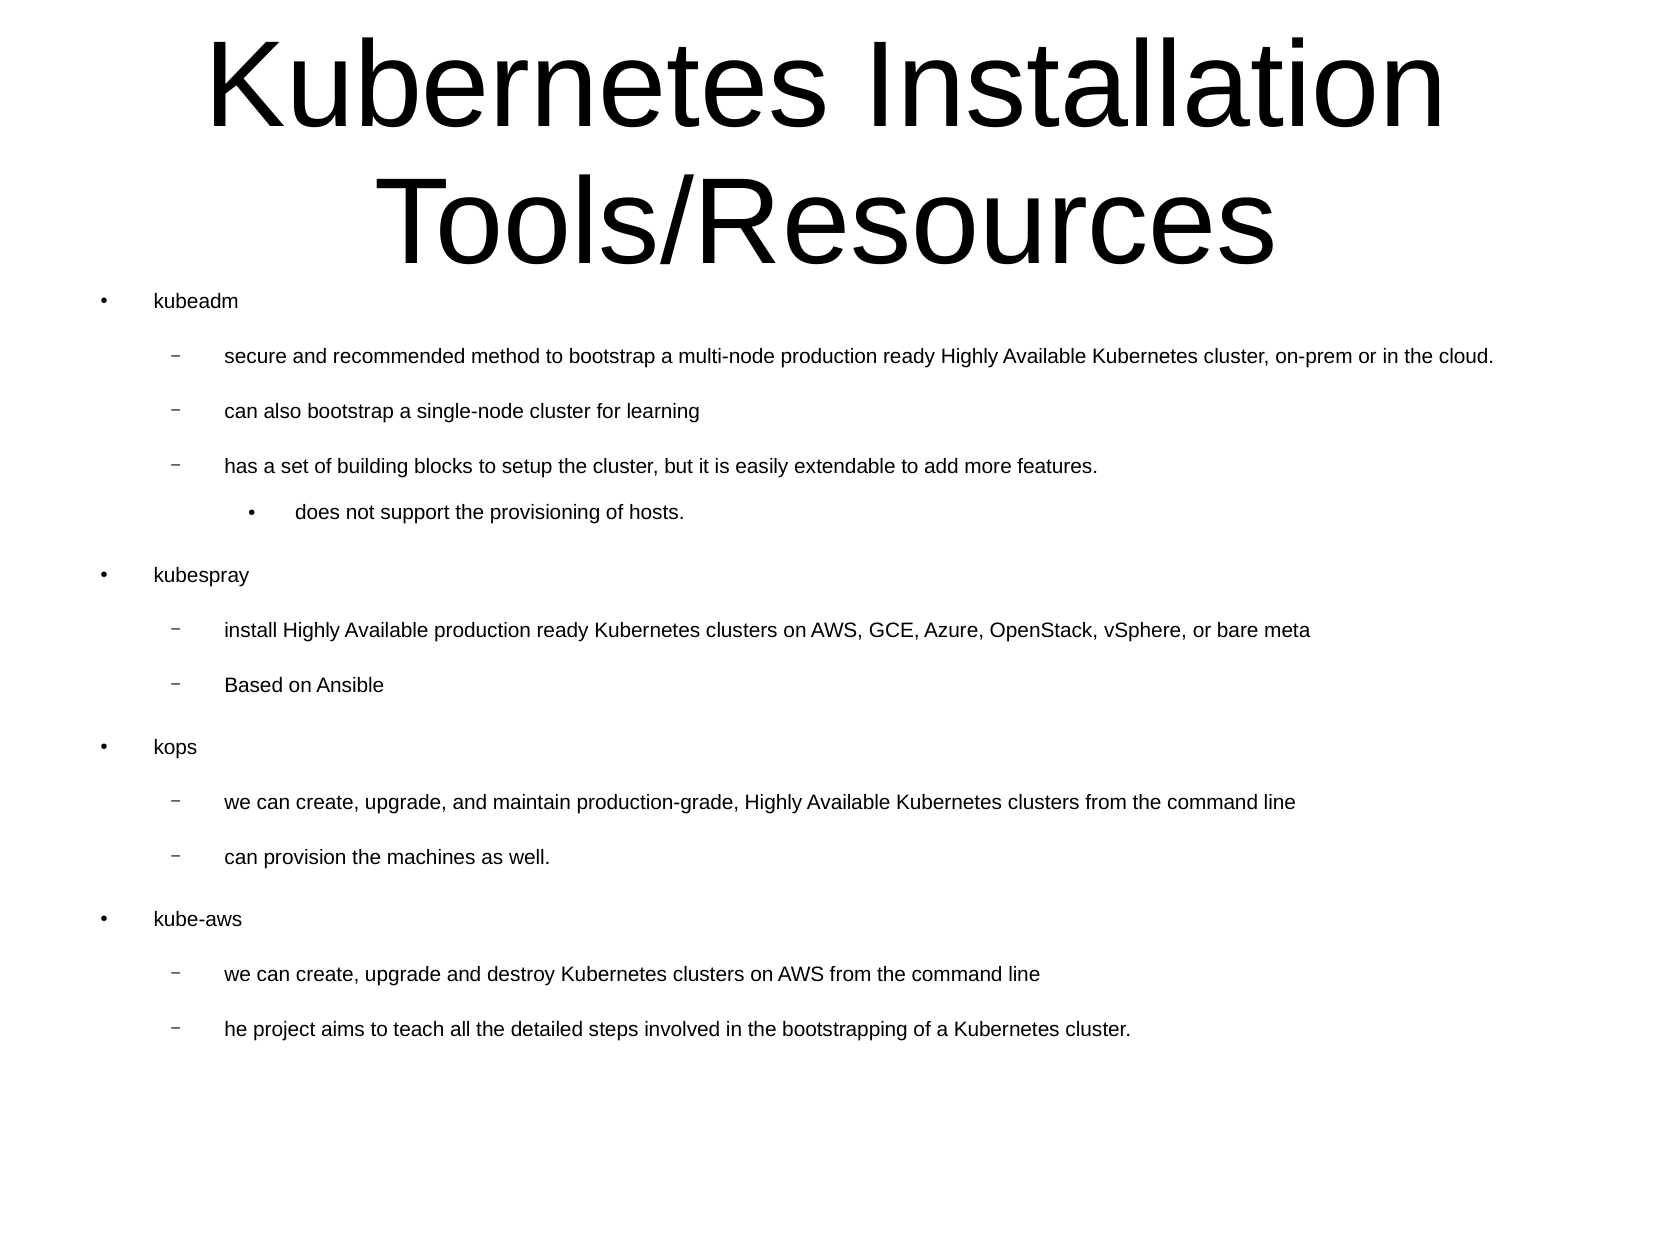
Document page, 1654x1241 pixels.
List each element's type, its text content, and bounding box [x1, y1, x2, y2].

list kubeadm secure and recommended method to bootstrap a multi-node production ready Highly Available Kubernetes cluster, on-prem or in the cloud. can also bootstrap a single-node cluster for learning has a set of building blocks to setup the cluster, but it is easily extendable to add more features. does not support the provisioning of hosts. kubespray install Highly Available production ready Kubernetes clusters on AWS, GCE, Azure, OpenStack, vSphere, or bare meta Based on Ansible kops we can create, upgrade, and maintain production-grade, Highly Available Kubernetes clusters from the command line can provision the machines as well. kube-aws we can create, upgrade and destroy Kubernetes clusters on AWS from the command line he project aims to teach all the detailed steps involved in the bootstrapping of a Kubernetes cluster. [82, 290, 1621, 1231]
title Kubernetes Installation Tools/Resources [82, 16, 1571, 290]
